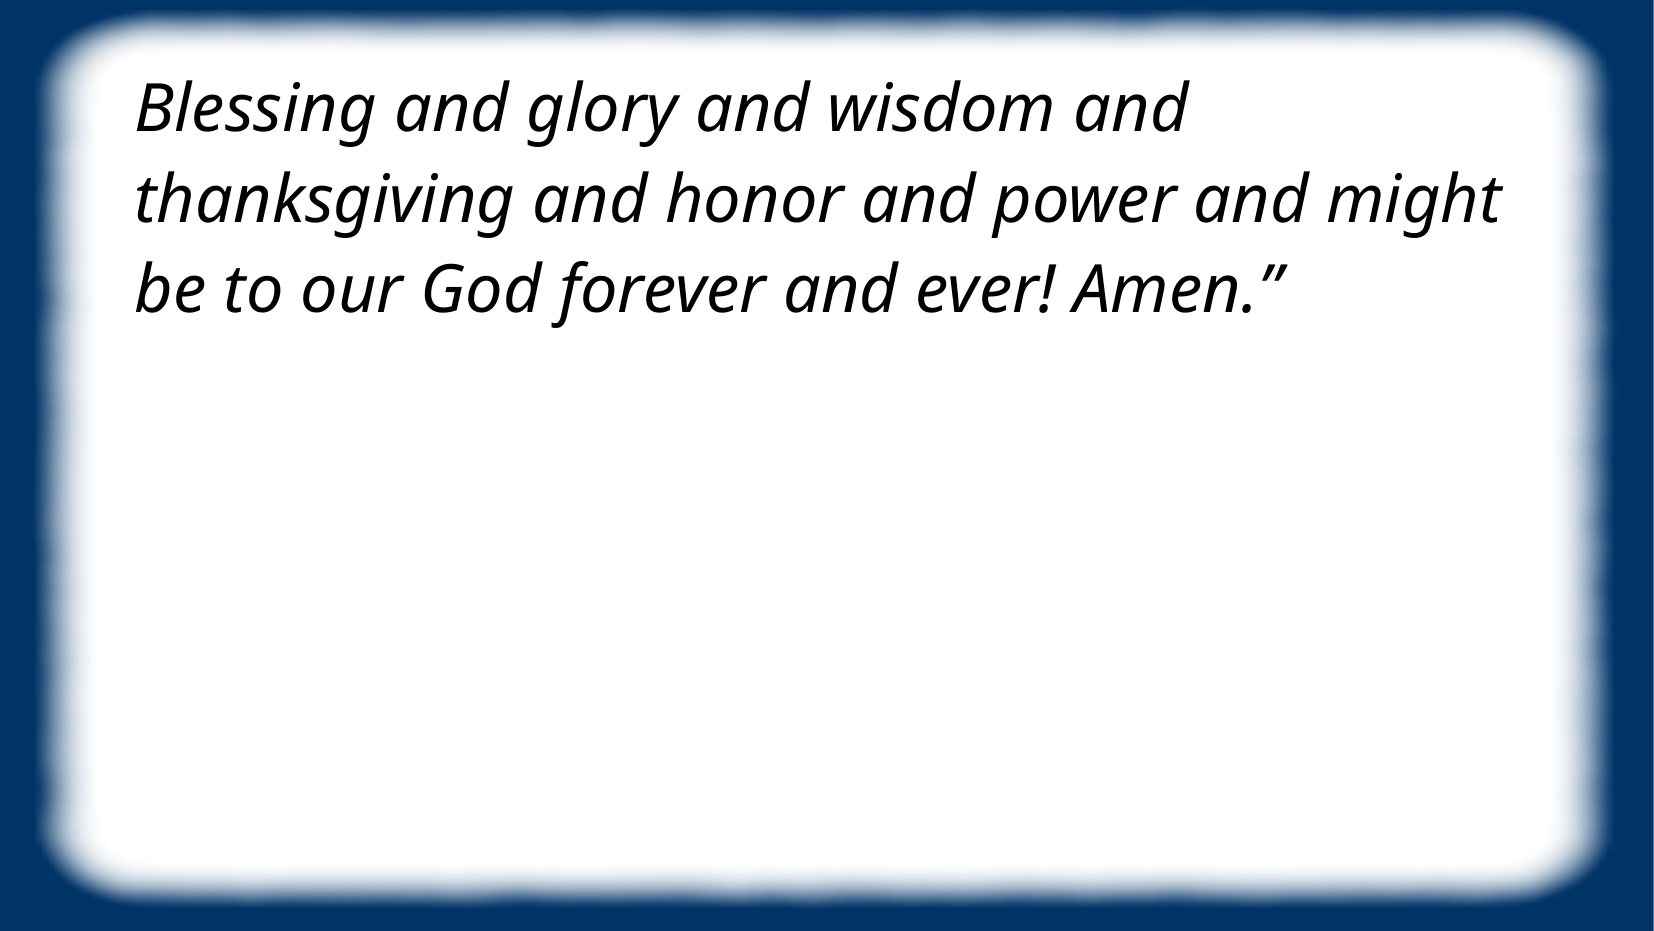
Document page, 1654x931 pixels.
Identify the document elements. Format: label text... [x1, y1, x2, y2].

text_box Blessing and glory and wisdom and thanksgiving and honor and power and might be to our God forever and ever! Amen.” [120, 52, 1546, 376]
picture [0, 0, 1654, 931]
